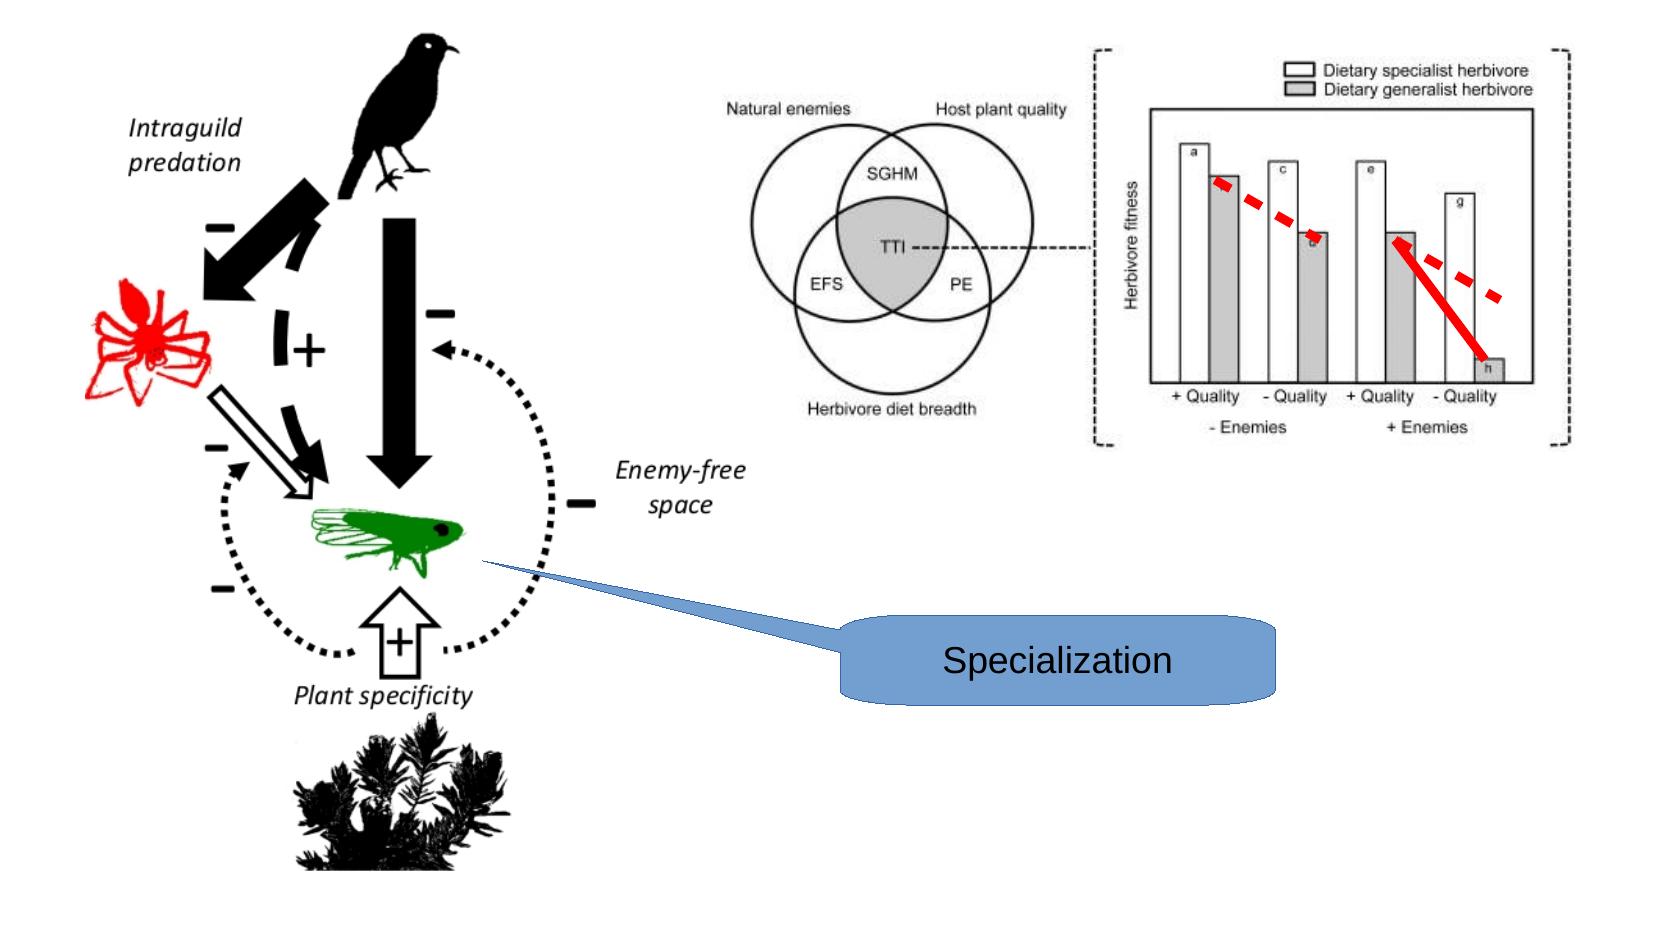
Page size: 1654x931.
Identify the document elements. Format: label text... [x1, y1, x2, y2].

picture [85, 29, 1576, 886]
text_box Specialization [482, 560, 1276, 706]
